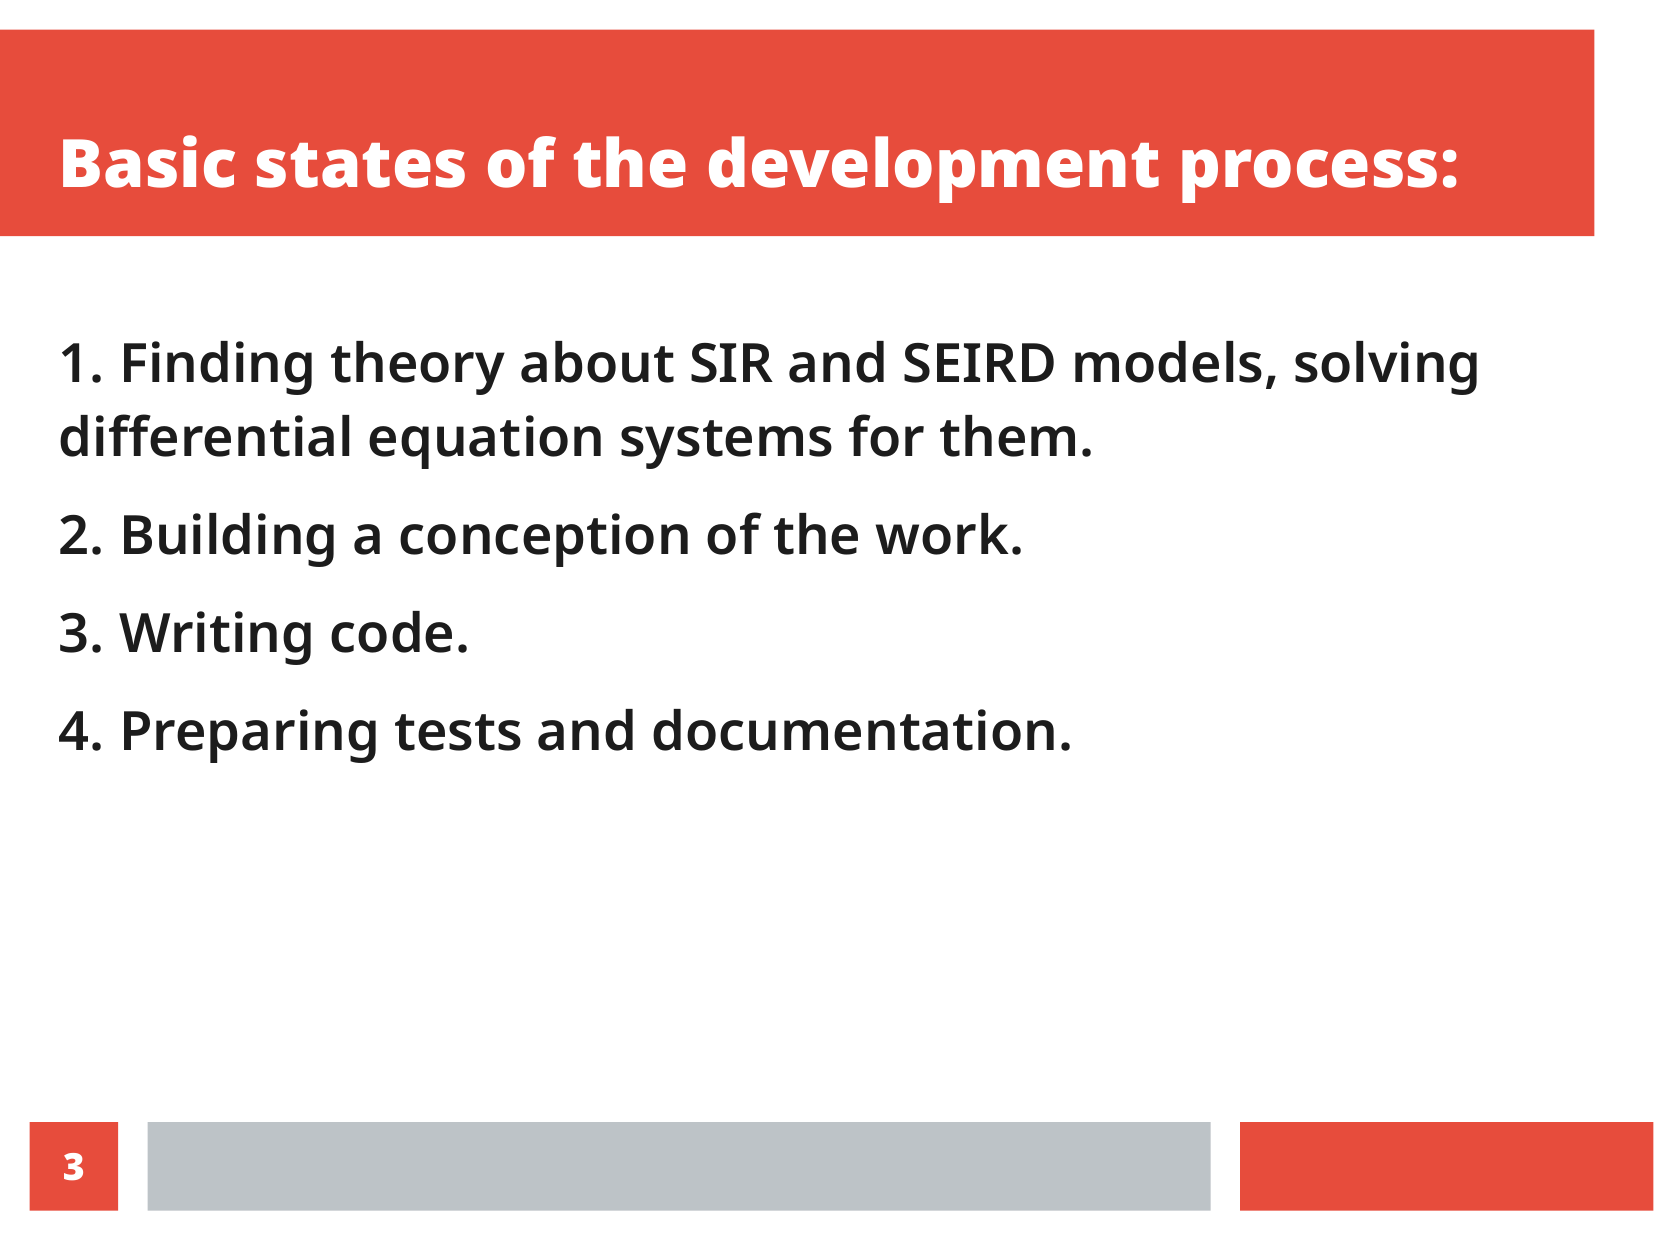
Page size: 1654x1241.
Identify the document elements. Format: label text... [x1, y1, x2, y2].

list 1. Finding theory about SIR and SEIRD models, solving differential equation systems for them. 2. Building a conception of the work. 3. Writing code. 4. Preparing tests and documentation. [59, 324, 1565, 1093]
title Basic states of the development process: [59, 59, 1595, 207]
